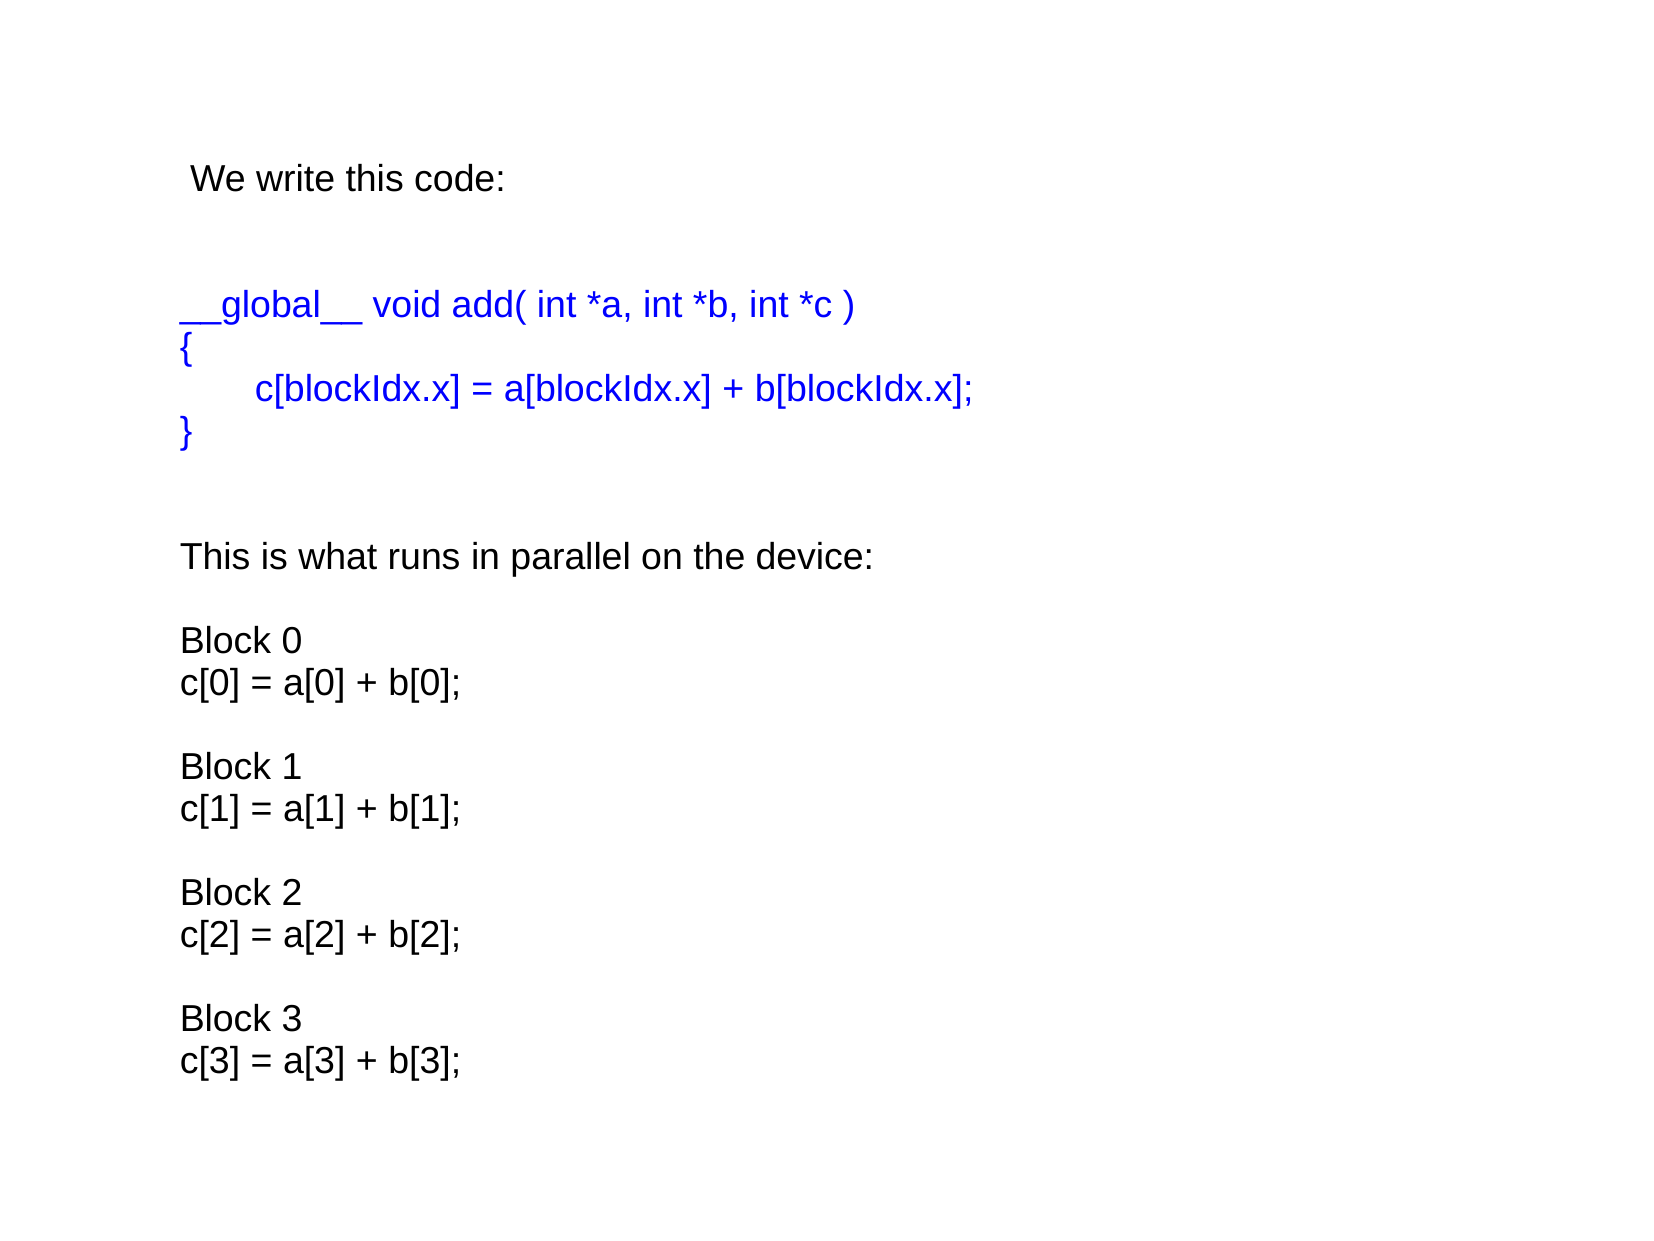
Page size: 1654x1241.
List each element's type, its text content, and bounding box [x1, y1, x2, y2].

text_box We write this code: __global__ void add( int *a, int *b, int *c ) { c[blockIdx.x] = a[blockIdx.x] + b[blockIdx.x]; } This is what runs in parallel on the device: Block 0 c[0] = a[0] + b[0]; Block 1 c[1] = a[1] + b[1]; Block 2 c[2] = a[2] + b[2]; Block 3 c[3] = a[3] + b[3]; [165, 150, 1516, 1171]
